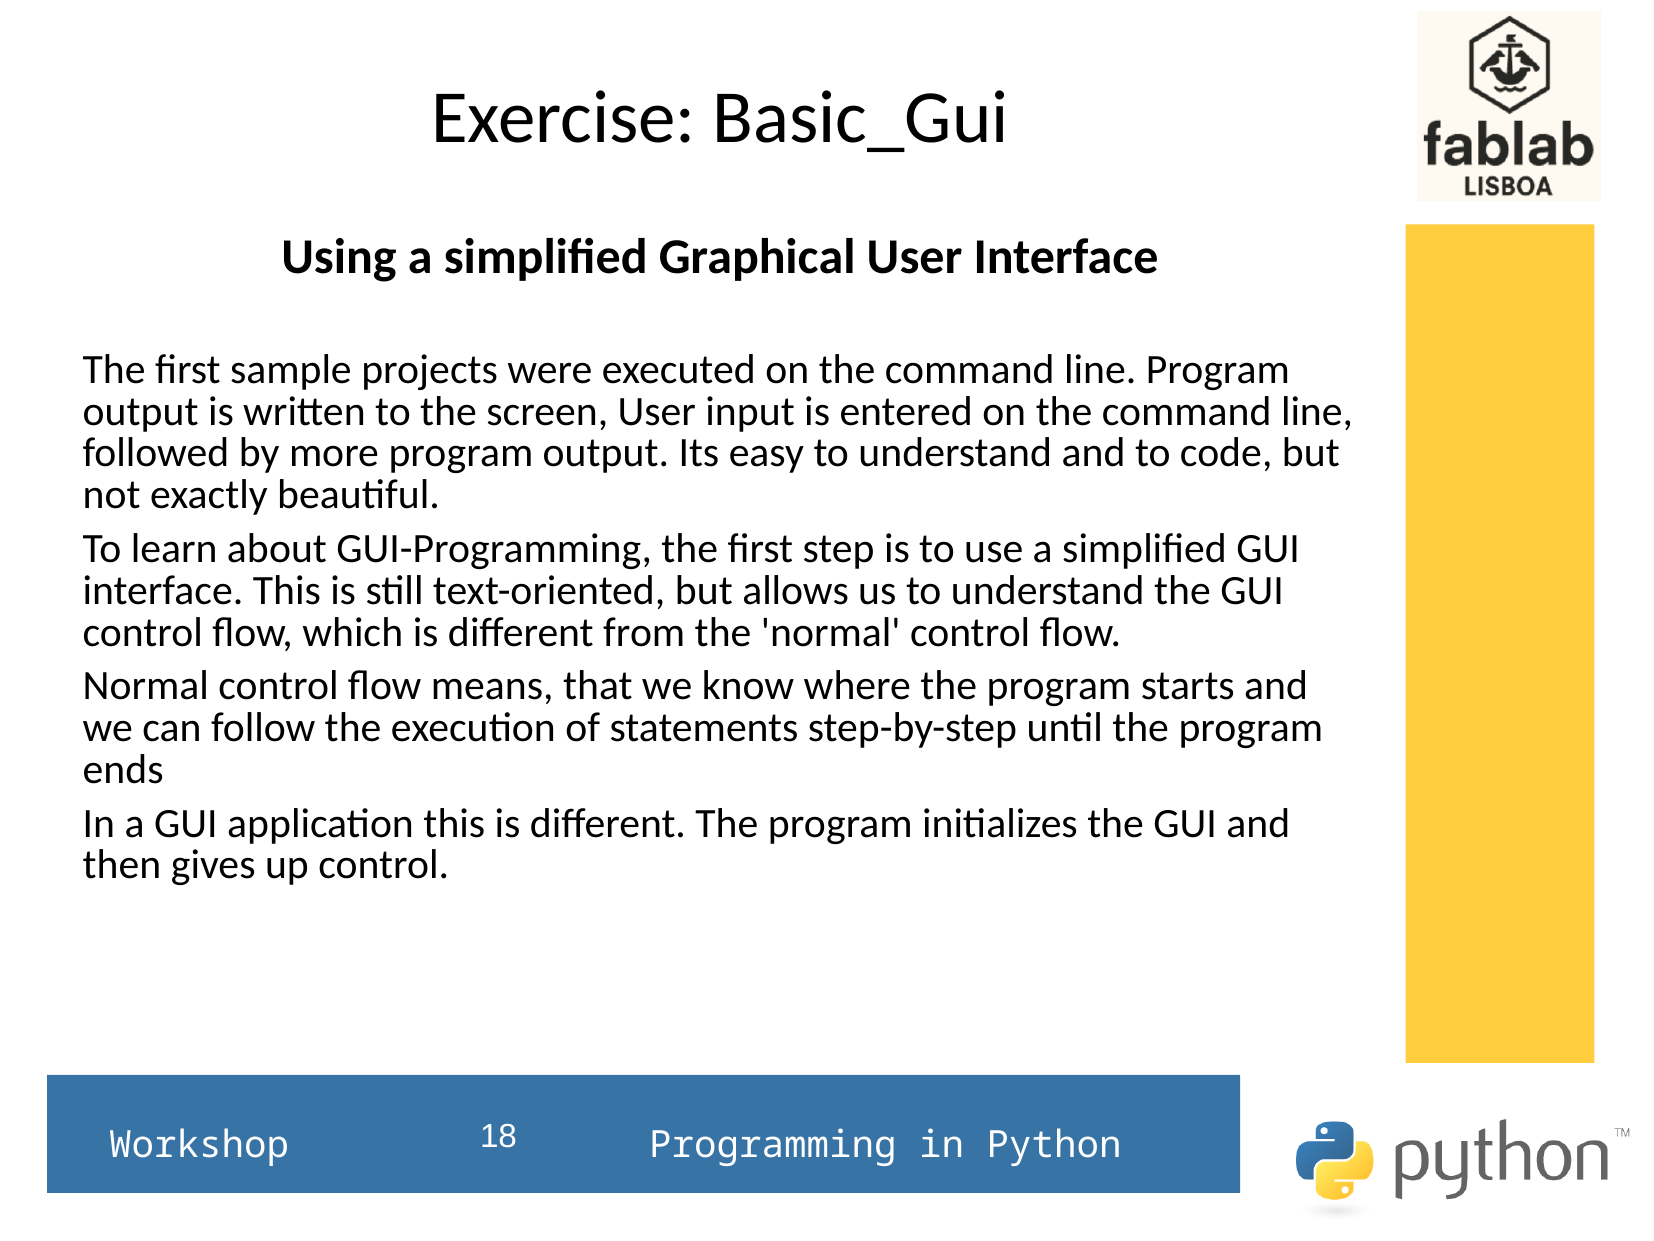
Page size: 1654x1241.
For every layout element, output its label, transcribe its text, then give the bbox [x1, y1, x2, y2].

text_box Workshop Programming in Python [94, 1110, 1182, 1213]
text_box [1405, 224, 1595, 1063]
picture [1240, 1098, 1654, 1241]
text_box [47, 1074, 1241, 1193]
subtitle Using a simplified Graphical User Interface The first sample projects were executed on the command line. Program output is written to the screen, User input is entered on the command line, followed by more program output. Its easy to understand and to code, but not exactly beautiful. To learn about GUI-Programming, the first step is to use a simplified GUI interface. This is still text-oriented, but allows us to understand the GUI control flow, which is different from the 'normal' control flow. Normal control flow means, that we know where the program starts and we can follow the execution of statements step-by-step until the program ends In a GUI application this is different. The program initializes the GUI and then gives up control. [82, 236, 1359, 1034]
picture [1417, 11, 1601, 201]
title Exercise: Basic_Gui [82, 49, 1358, 198]
